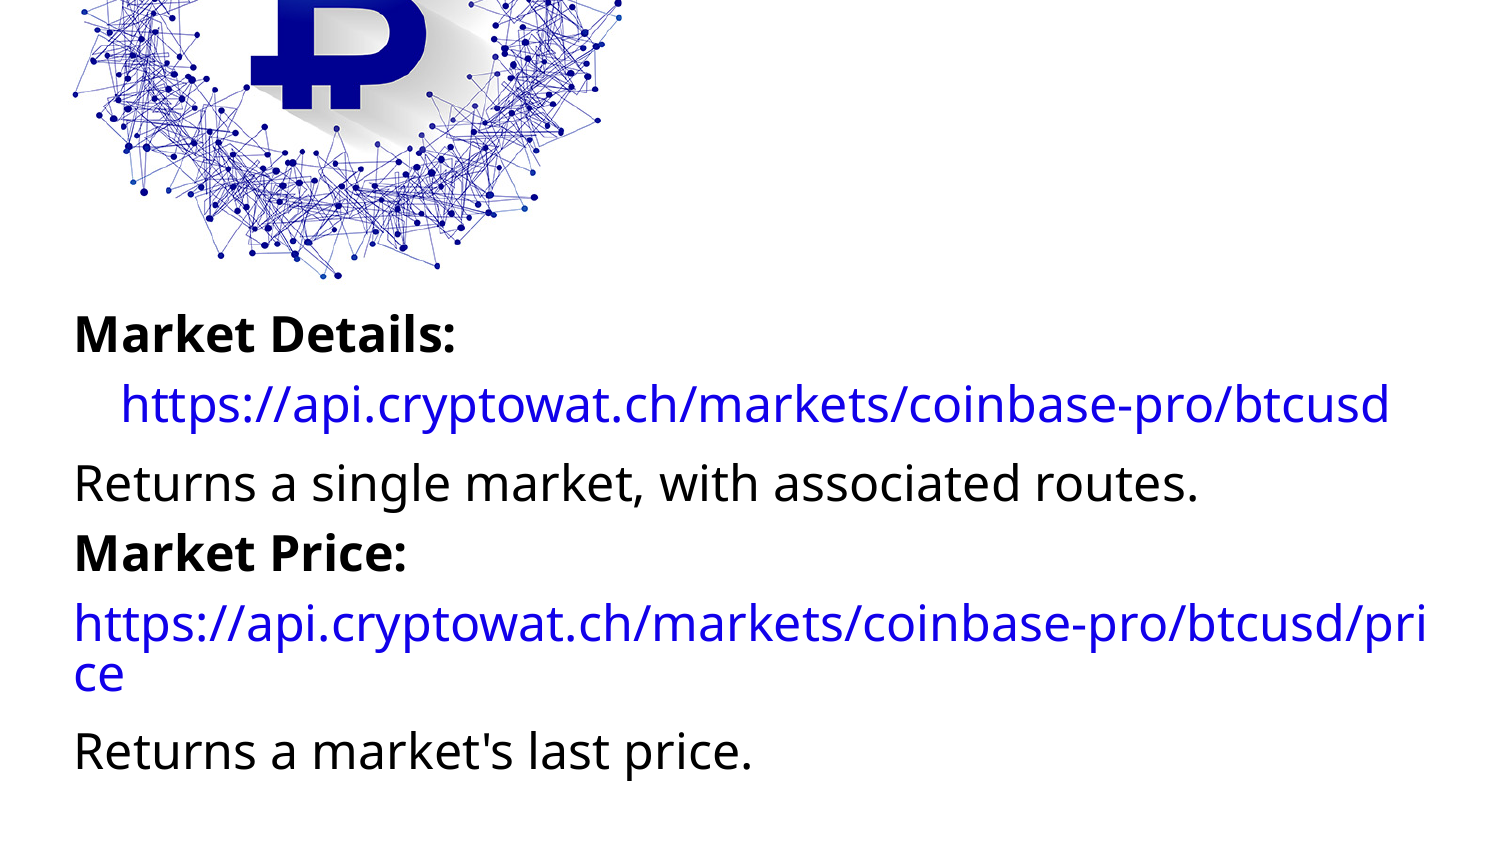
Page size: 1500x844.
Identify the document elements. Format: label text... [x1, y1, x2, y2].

picture [0, 0, 1500, 844]
list Market Details: https://api.cryptowat.ch/markets/coinbase-pro/btcusd Returns a single market, with associated routes. Market Price: https://api.cryptowat.ch/markets/coinbase-pro/btcusd/price Returns a market's last price. [59, 295, 1453, 745]
